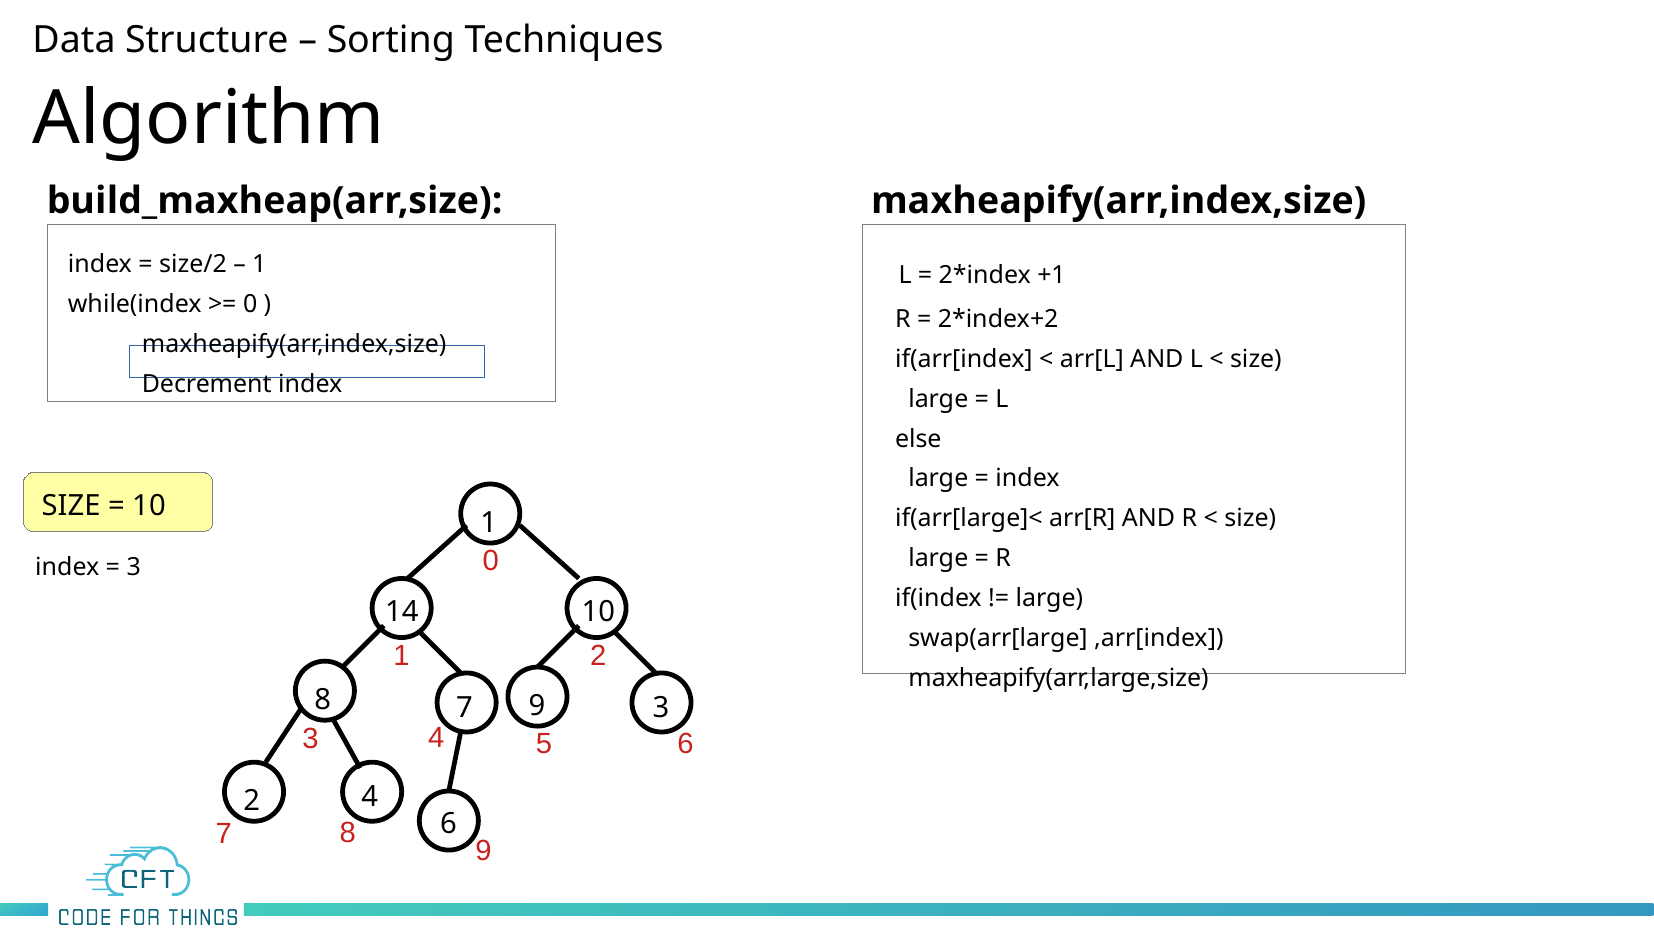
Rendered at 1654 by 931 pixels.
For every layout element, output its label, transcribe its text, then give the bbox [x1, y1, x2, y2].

text_box [862, 224, 1406, 674]
text_box build_maxheap(arr,size): [32, 165, 650, 225]
text_box 4 [346, 768, 395, 818]
text_box [47, 224, 556, 402]
text_box [371, 818, 386, 822]
text_box 5 [521, 719, 567, 768]
text_box [645, 672, 678, 678]
text_box [387, 578, 416, 582]
text_box 9 [513, 677, 562, 727]
text_box 8 [299, 671, 348, 721]
text_box [348, 672, 355, 710]
text_box [631, 686, 637, 719]
text_box 7 [200, 809, 247, 857]
text_box [277, 773, 284, 811]
text_box [419, 803, 425, 838]
text_box 3 [637, 678, 686, 728]
text_box [686, 686, 692, 719]
text_box maxheapify(arr,index,size) [856, 166, 1571, 225]
text_box 7 [441, 678, 490, 728]
text_box 4 [413, 713, 460, 762]
text_box 14 [370, 582, 438, 632]
text_box [295, 676, 299, 705]
text_box index = size/2 – 1 while(index >= 0 ) maxheapify(arr,index,size) Decrement index [53, 238, 508, 402]
text_box [562, 680, 568, 714]
text_box [362, 762, 390, 768]
text_box 1 [378, 631, 425, 680]
text_box 8 [324, 808, 371, 857]
text_box index = 3 [0, 541, 186, 591]
text_box 0 [467, 536, 514, 585]
title Data Structure – Sorting Techniques Algorithm [32, 12, 1184, 166]
text_box [460, 728, 482, 733]
text_box 2 [575, 631, 622, 680]
text_box L = 2*index +1 R = 2*index+2 if(arr[index] < arr[L] AND L < size) large = L else large = index if(arr[large]< arr[R] AND R < size) large = R if(index != large) swap(arr[large] ,arr[index]) maxheapify(arr,large,size) [874, 236, 1371, 647]
text_box 1 [458, 493, 525, 544]
text_box [507, 680, 513, 714]
text_box [433, 791, 464, 795]
text_box 6 [662, 719, 709, 768]
text_box [437, 687, 441, 713]
text_box 3 [287, 714, 293, 724]
text_box [232, 762, 276, 772]
text_box [490, 684, 497, 721]
text_box SIZE = 10 [26, 476, 207, 526]
picture [59, 846, 237, 925]
text_box [474, 805, 479, 837]
text_box [468, 483, 512, 493]
text_box [23, 472, 213, 532]
text_box [224, 777, 228, 806]
text_box 3 [287, 714, 334, 763]
text_box 10 [566, 582, 634, 632]
text_box [450, 672, 484, 678]
text_box [515, 667, 560, 677]
text_box [432, 845, 466, 851]
text_box 6 [425, 795, 474, 845]
text_box [342, 778, 346, 806]
text_box [302, 661, 347, 671]
text_box [646, 728, 662, 733]
text_box [582, 578, 611, 582]
text_box 9 [460, 826, 507, 875]
text_box [395, 773, 402, 811]
text_box 2 [228, 772, 277, 822]
